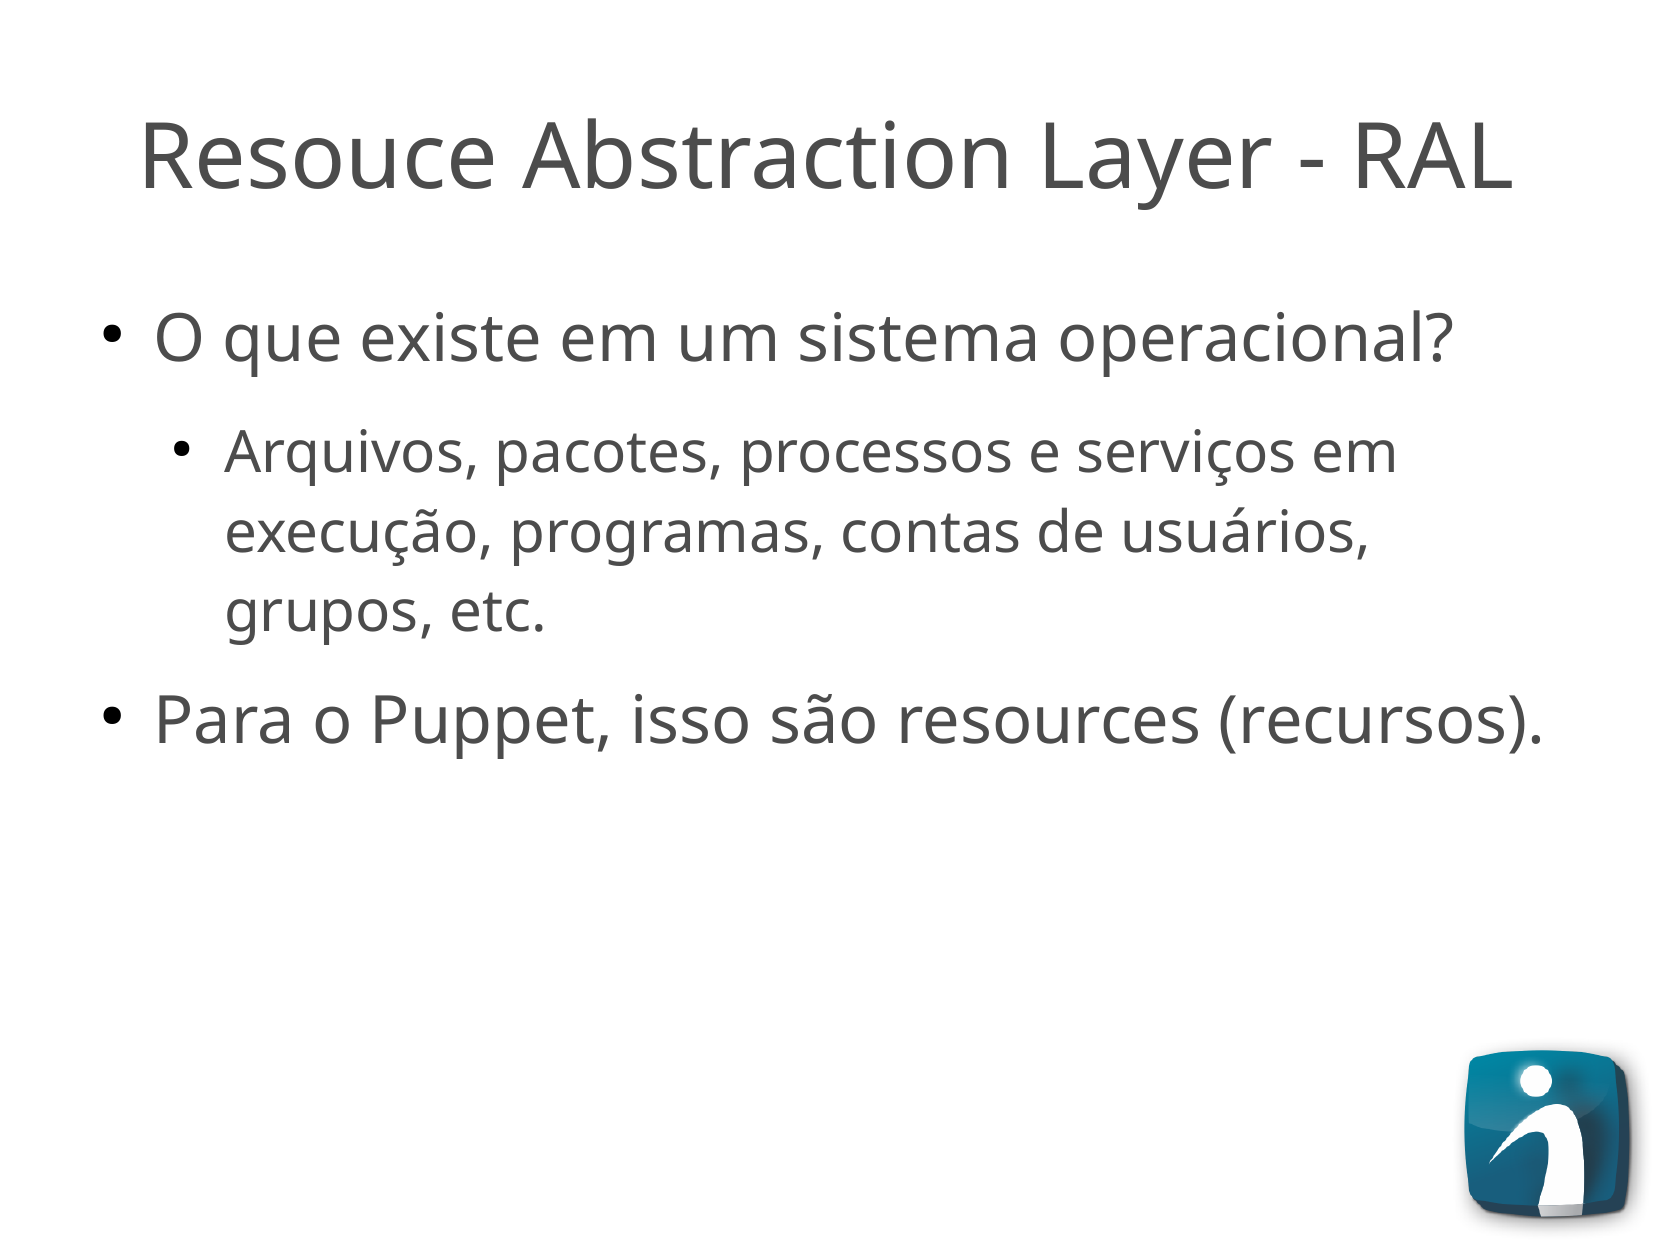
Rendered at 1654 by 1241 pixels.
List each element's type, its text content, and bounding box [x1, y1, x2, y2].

picture [1447, 1035, 1654, 1241]
title Resouce Abstraction Layer - RAL [82, 49, 1571, 257]
list O que existe em um sistema operacional? Arquivos, pacotes, processos e serviços em execução, programas, contas de usuários, grupos, etc. Para o Puppet, isso são resources (recursos). [82, 290, 1571, 1010]
